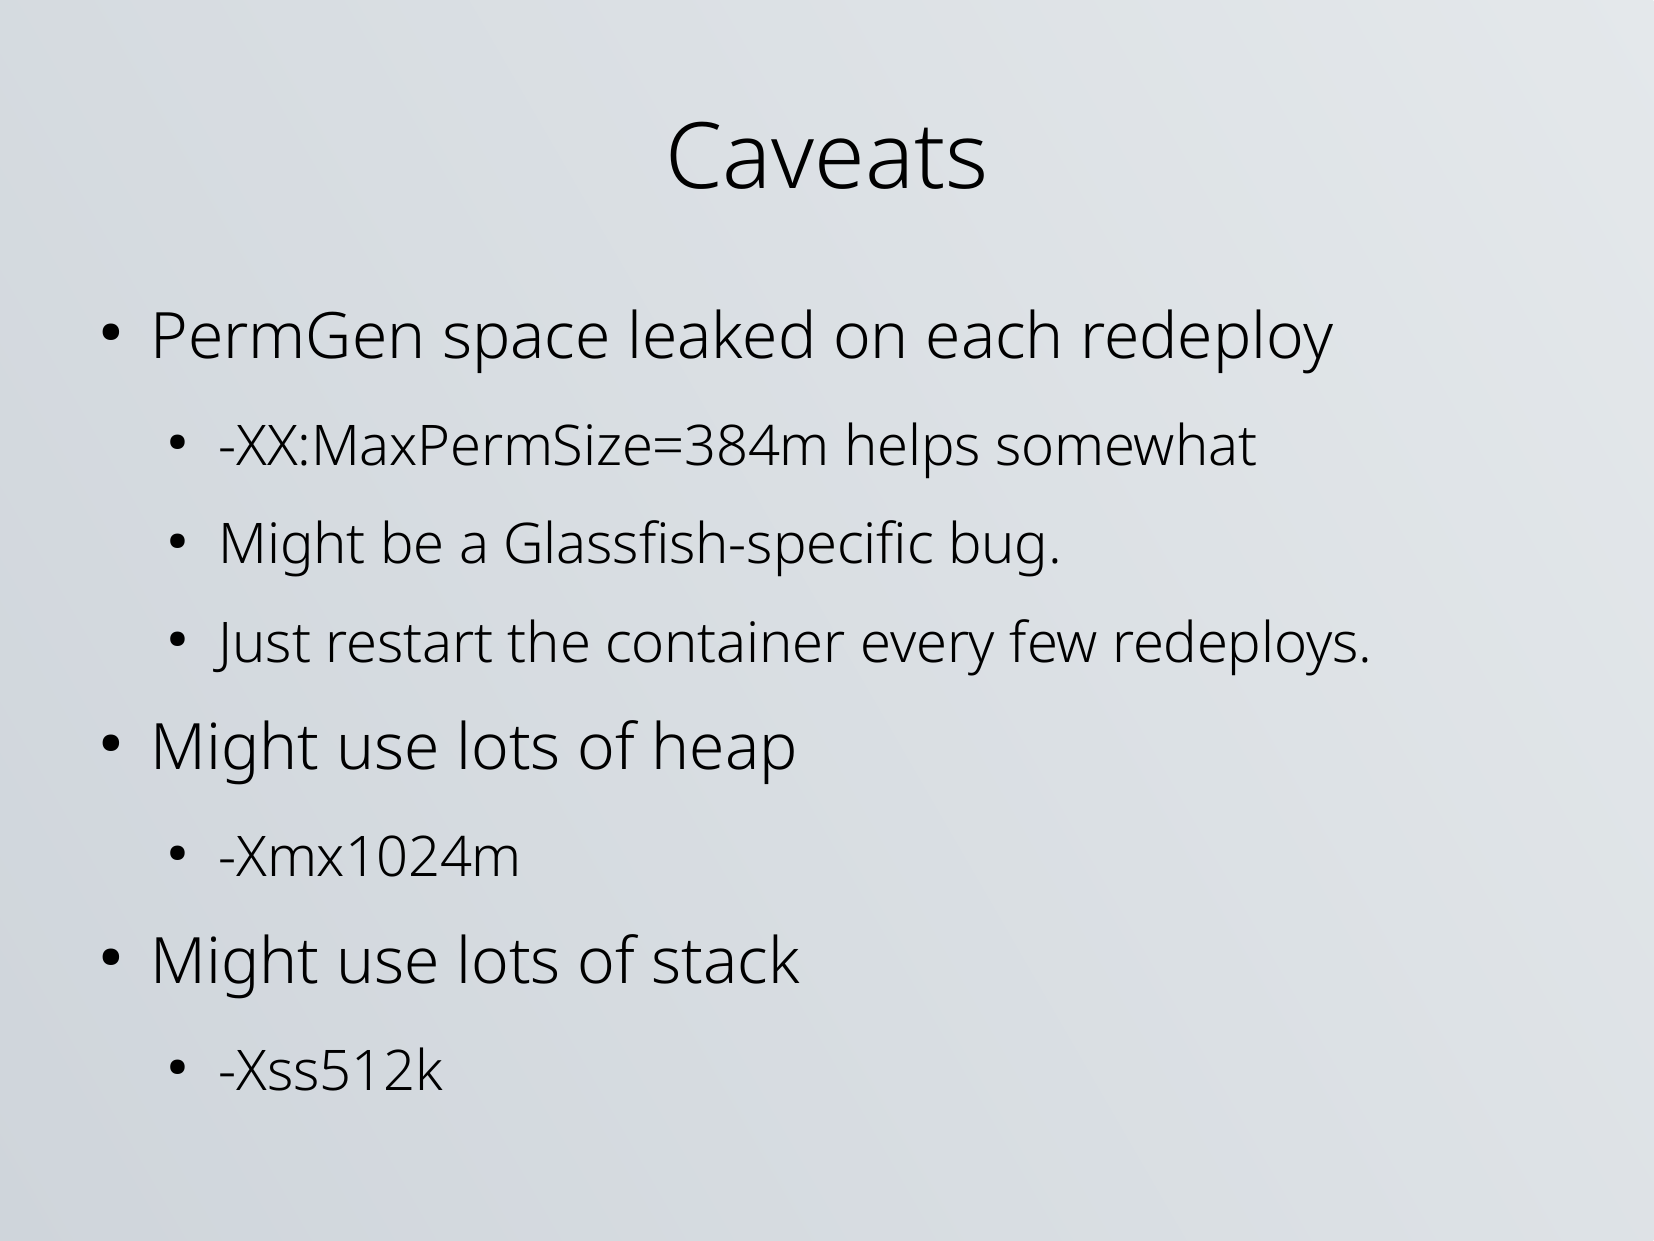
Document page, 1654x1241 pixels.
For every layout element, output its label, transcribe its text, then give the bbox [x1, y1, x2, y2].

title Caveats [82, 49, 1571, 257]
list PermGen space leaked on each redeploy -XX:MaxPermSize=384m helps somewhat Might be a Glassfish-specific bug. Just restart the container every few redeploys. Might use lots of heap -Xmx1024m Might use lots of stack -Xss512k [82, 290, 1571, 1109]
